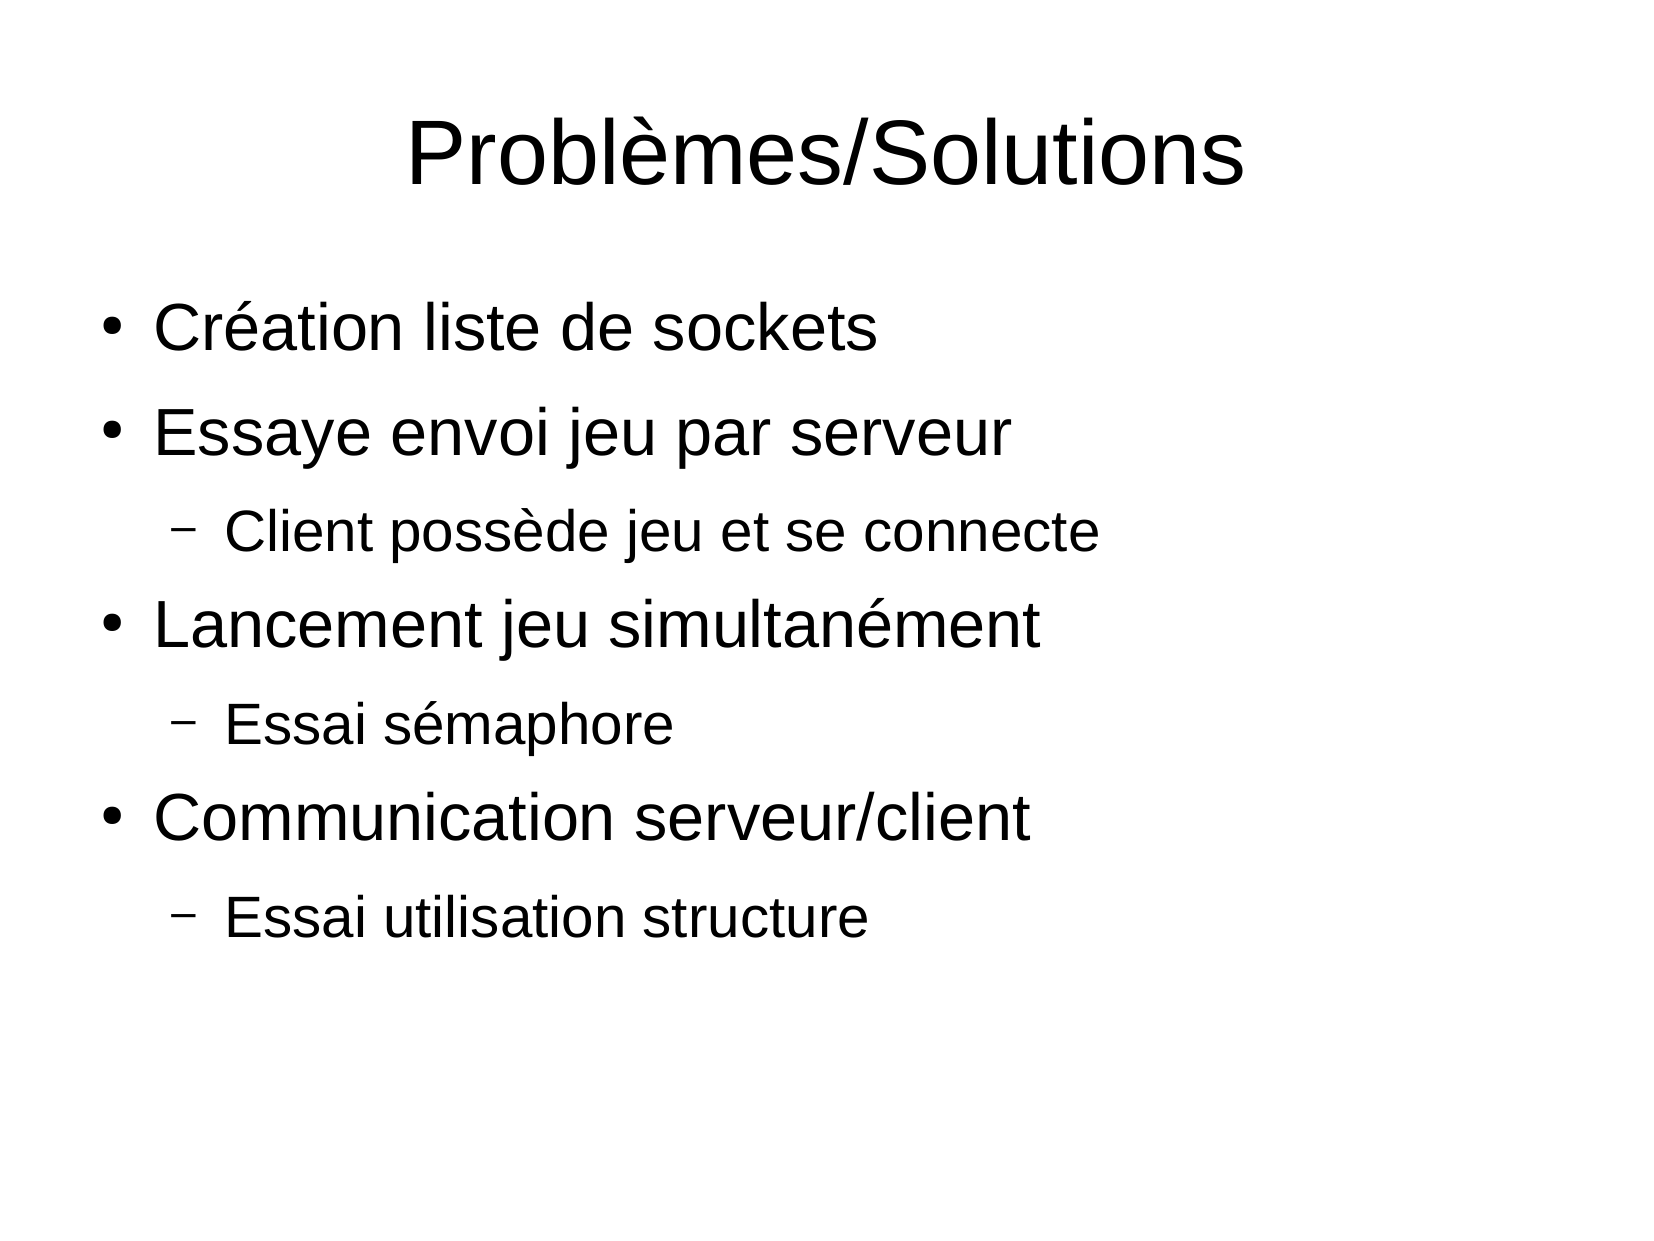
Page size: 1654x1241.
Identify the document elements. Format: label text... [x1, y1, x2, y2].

list Création liste de sockets Essaye envoi jeu par serveur Client possède jeu et se connecte Lancement jeu simultanément Essai sémaphore Communication serveur/client Essai utilisation structure [82, 290, 1538, 1010]
title Problèmes/Solutions [82, 49, 1571, 257]
